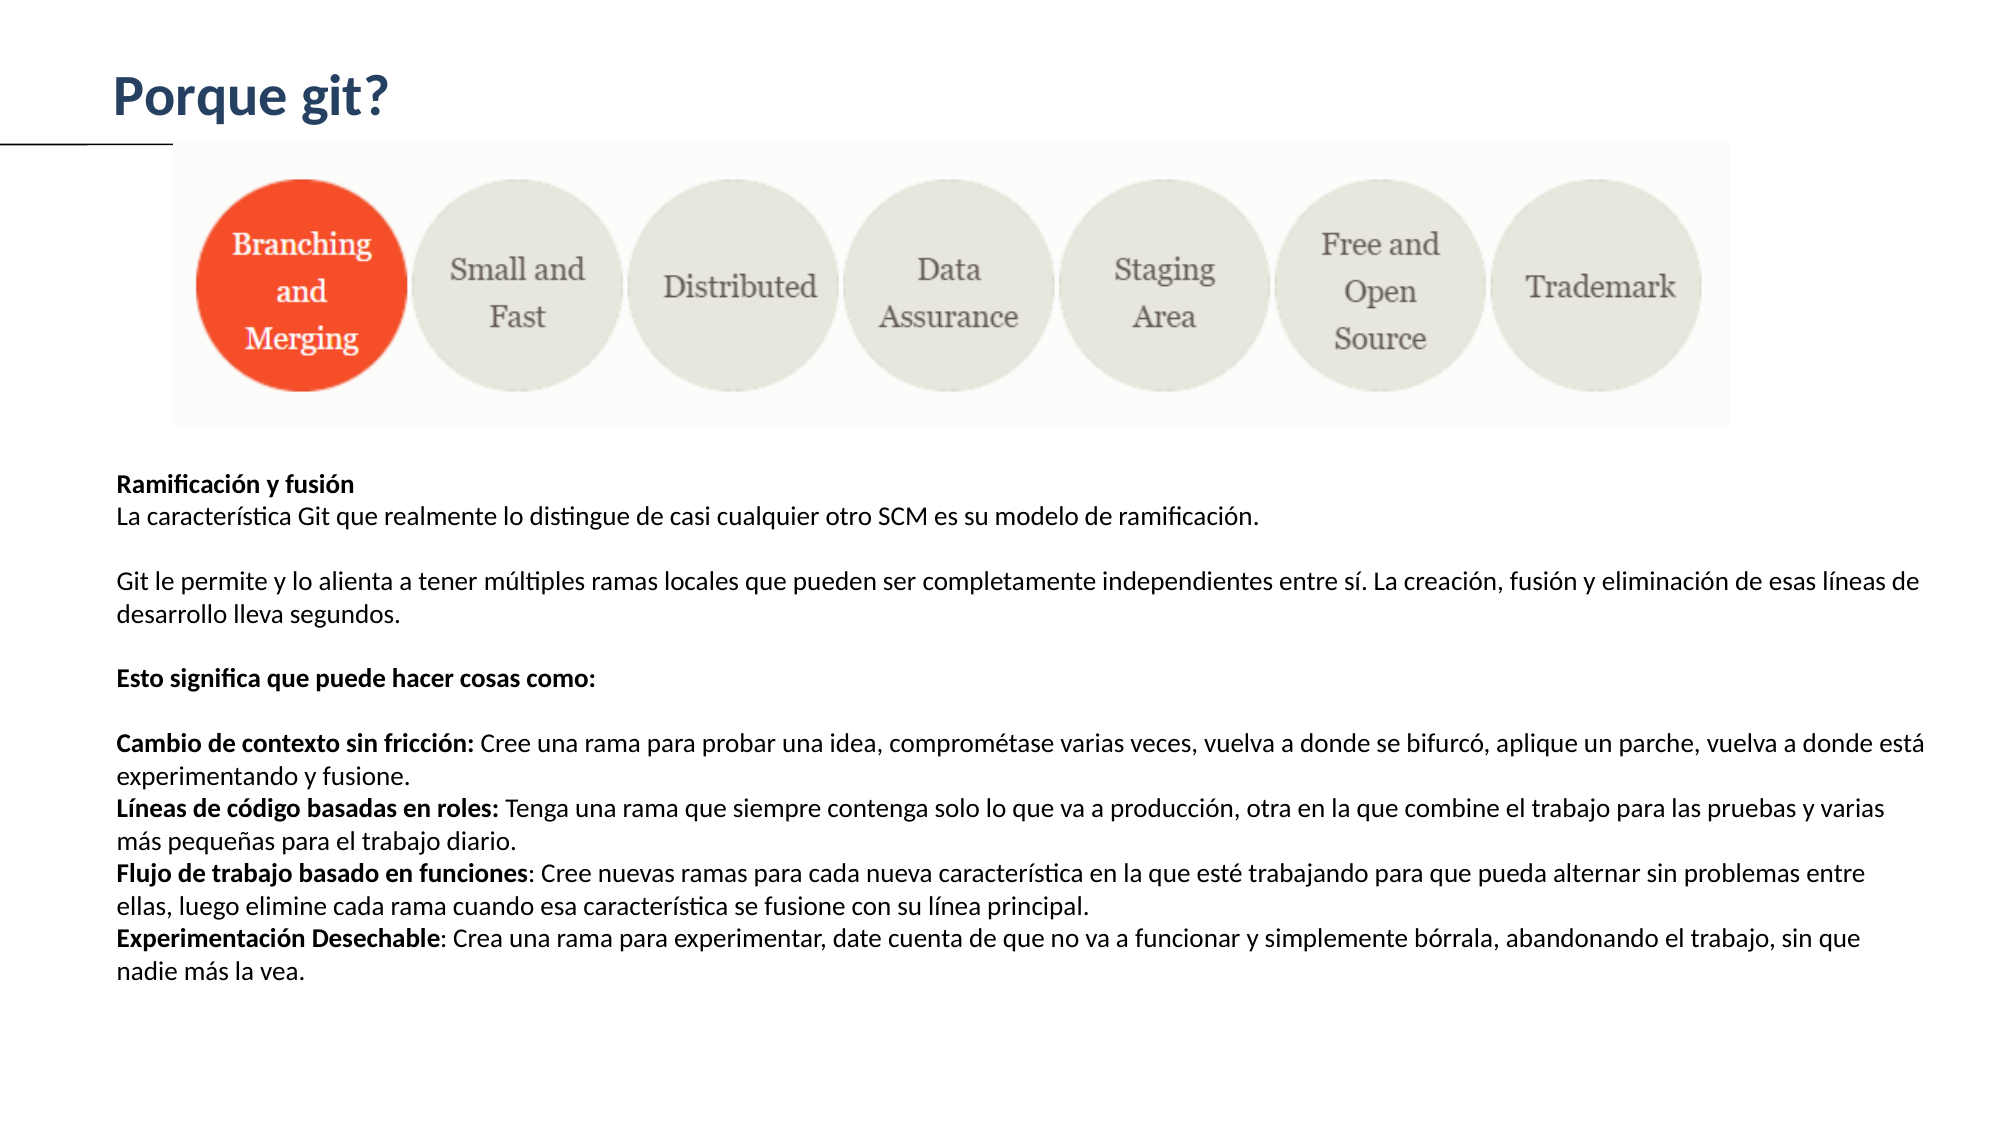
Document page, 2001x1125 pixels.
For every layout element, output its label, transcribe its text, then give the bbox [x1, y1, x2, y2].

picture [173, 142, 1730, 428]
text_box Ramificación y fusión La característica Git que realmente lo distingue de casi cualquier otro SCM es su modelo de ramificación. Git le permite y lo alienta a tener múltiples ramas locales que pueden ser completamente independientes entre sí. La creación, fusión y eliminación de esas líneas de desarrollo lleva segundos. Esto significa que puede hacer cosas como: Cambio de contexto sin fricción: Cree una rama para probar una idea, comprométase varias veces, vuelva a donde se bifurcó, aplique un parche, vuelva a donde está experimentando y fusione. Líneas de código basadas en roles: Tenga una rama que siempre contenga solo lo que va a producción, otra en la que combine el trabajo para las pruebas y varias más pequeñas para el trabajo diario. Flujo de trabajo basado en funciones: Cree nuevas ramas para cada nueva característica en la que esté trabajando para que pueda alternar sin problemas entre ellas, luego elimine cada rama cuando esa característica se fusione con su línea principal. Experimentación Desechable: Crea una rama para experimentar, date cuenta de que no va a funcionar y simplemente bórrala, abandonando el trabajo, sin que nadie más la vea. [102, 459, 1940, 993]
text_box Porque git? [98, 49, 1104, 136]
